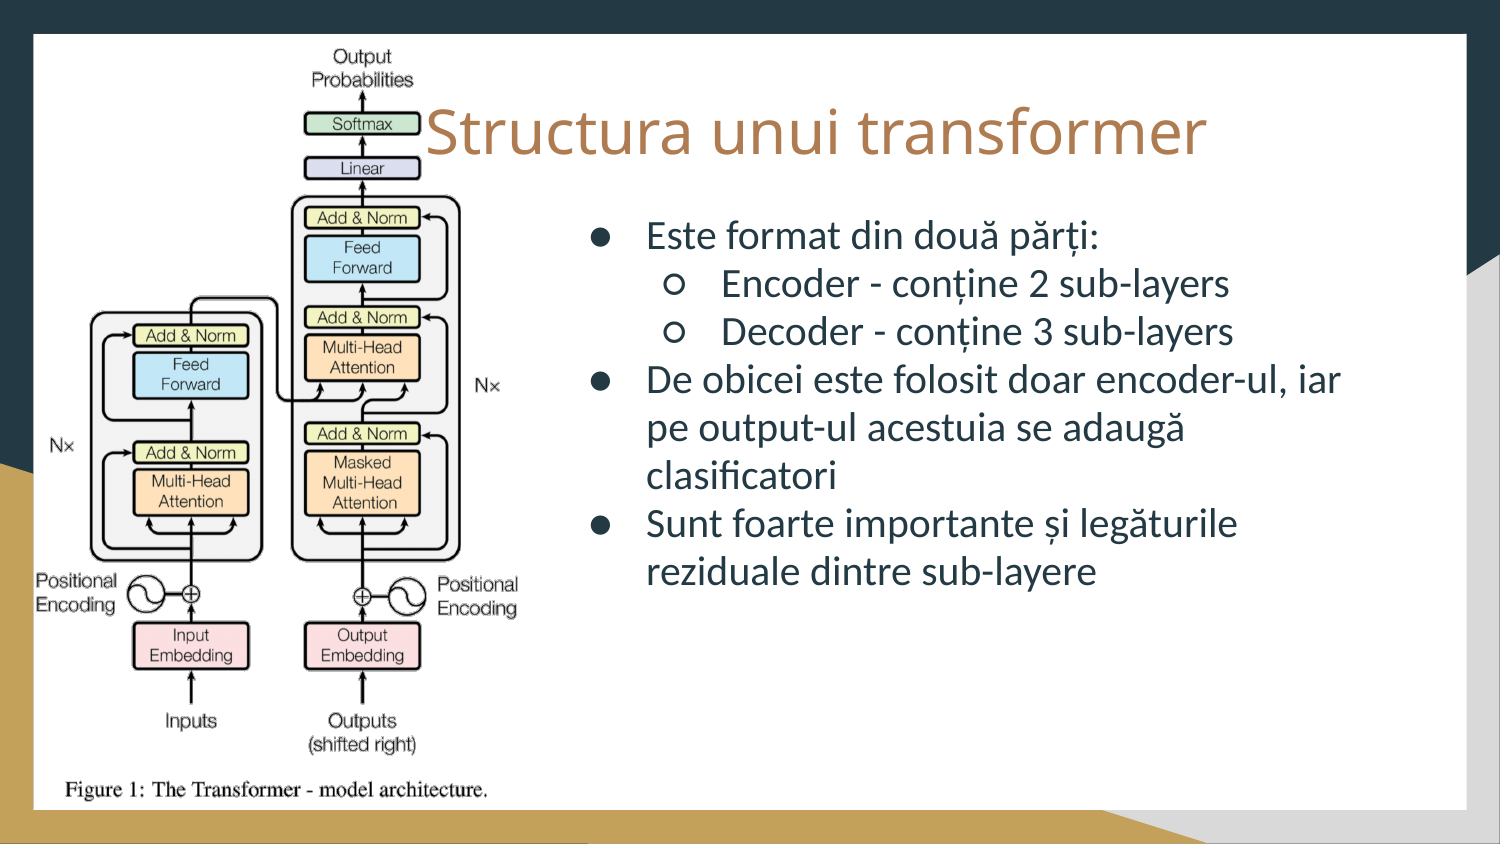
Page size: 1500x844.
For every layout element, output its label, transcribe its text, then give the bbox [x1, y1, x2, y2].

picture [0, 34, 602, 809]
title Structura unui transformer [602, 73, 1357, 188]
list Este format din două părți: Encoder - conține 2 sub-layers Decoder - conține 3 sub-layers De obicei este folosit doar encoder-ul, iar pe output-ul acestuia se adaugă clasificatori Sunt foarte importante și legăturile reziduale dintre sub-layere [602, 196, 1366, 729]
